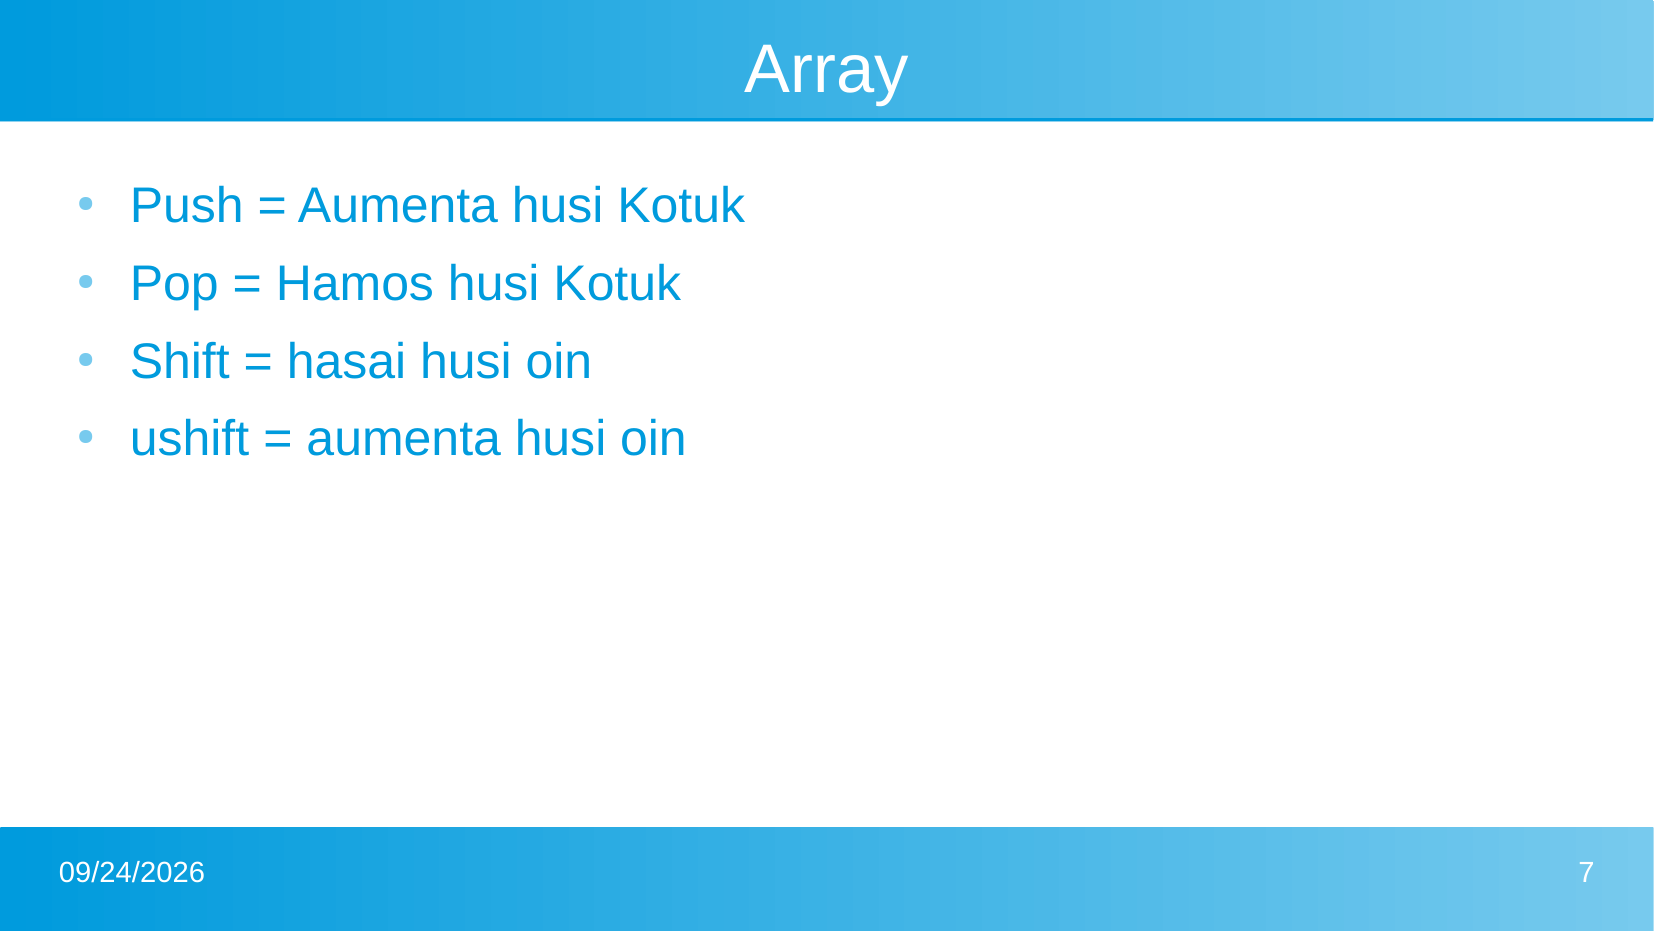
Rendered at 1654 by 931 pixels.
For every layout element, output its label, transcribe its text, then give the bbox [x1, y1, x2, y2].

title Array [59, 29, 1595, 108]
list Push = Aumenta husi Kotuk Pop = Hamos husi Kotuk Shift = hasai husi oin ushift = aumenta husi oin [59, 177, 1595, 768]
